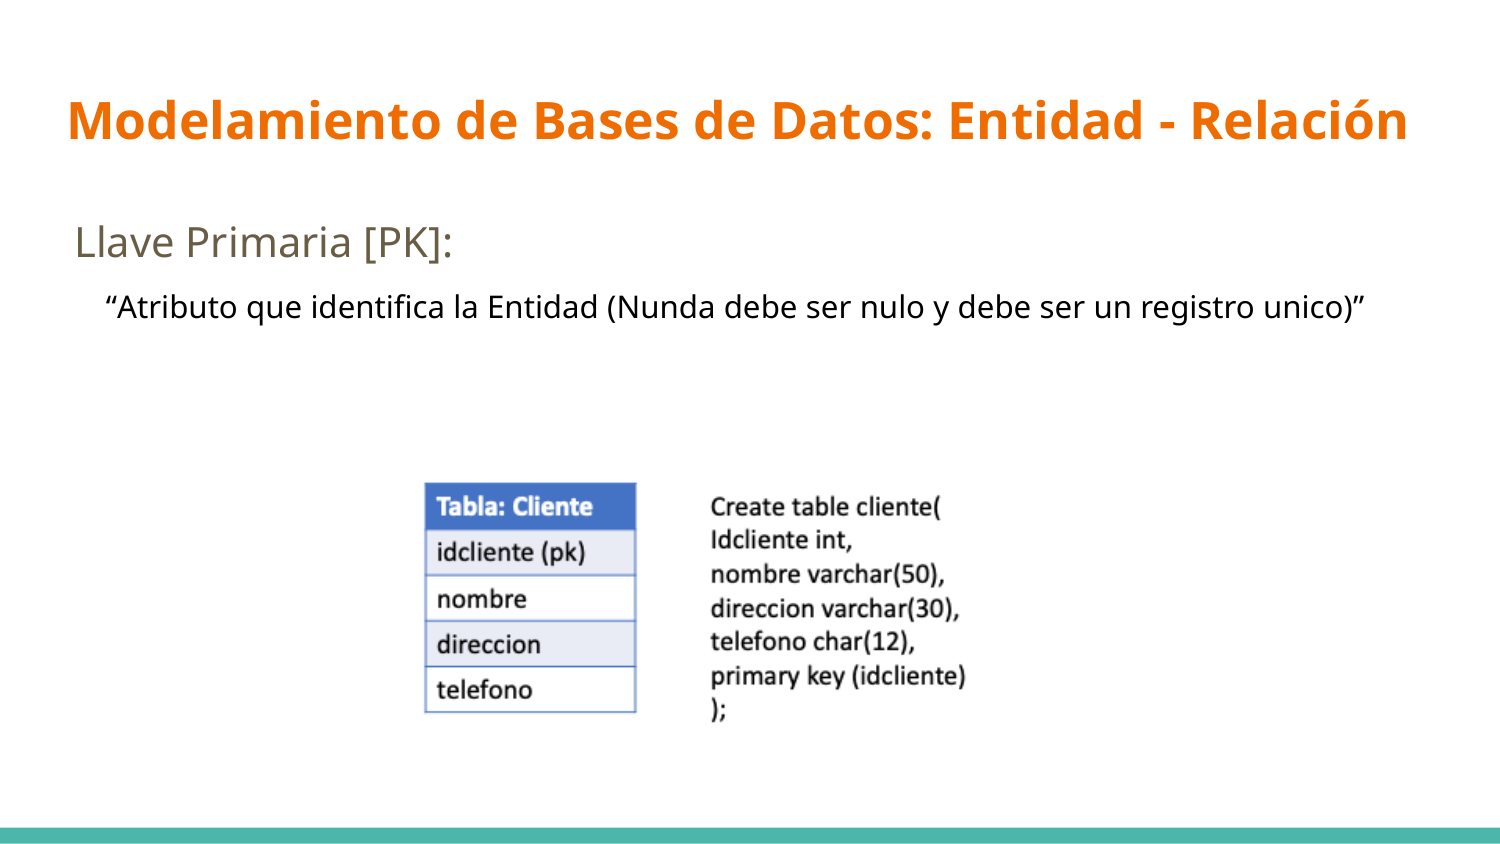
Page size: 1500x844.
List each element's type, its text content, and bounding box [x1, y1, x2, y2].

picture [318, 425, 1044, 749]
title Modelamiento de Bases de Datos: Entidad - Relación [51, 72, 1449, 189]
list Llave Primaria [PK]: “Atributo que identifica la Entidad (Nunda debe ser nulo y debe ser un registro unico)” [59, 193, 1413, 606]
